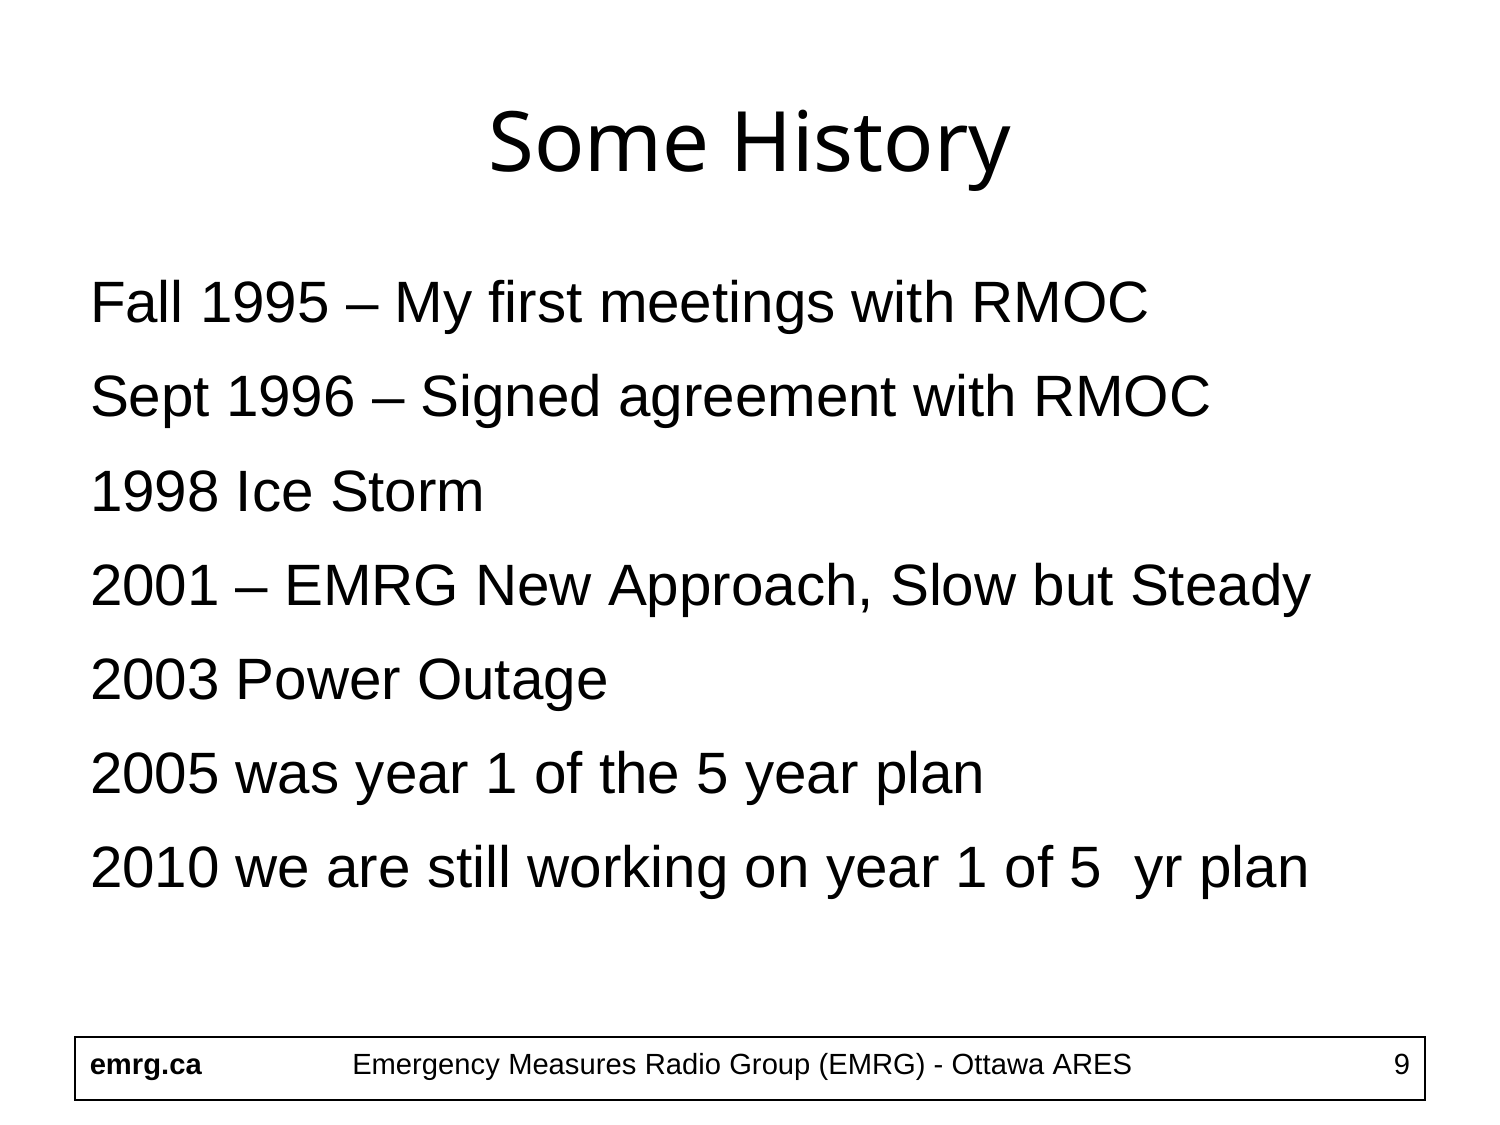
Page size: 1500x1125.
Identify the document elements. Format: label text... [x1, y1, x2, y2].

text_box <number> [1246, 1037, 1426, 1103]
title Some History [75, 45, 1426, 233]
list Fall 1995 – My first meetings with RMOC Sept 1996 – Signed agreement with RMOC 1998 Ice Storm 2001 – EMRG New Approach, Slow but Steady 2003 Power Outage 2005 was year 1 of the 5 year plan 2010 we are still working on year 1 of 5 yr plan [75, 262, 1426, 1006]
text_box Emergency Measures Radio Group (EMRG) - Ottawa ARES [247, 1037, 1238, 1103]
